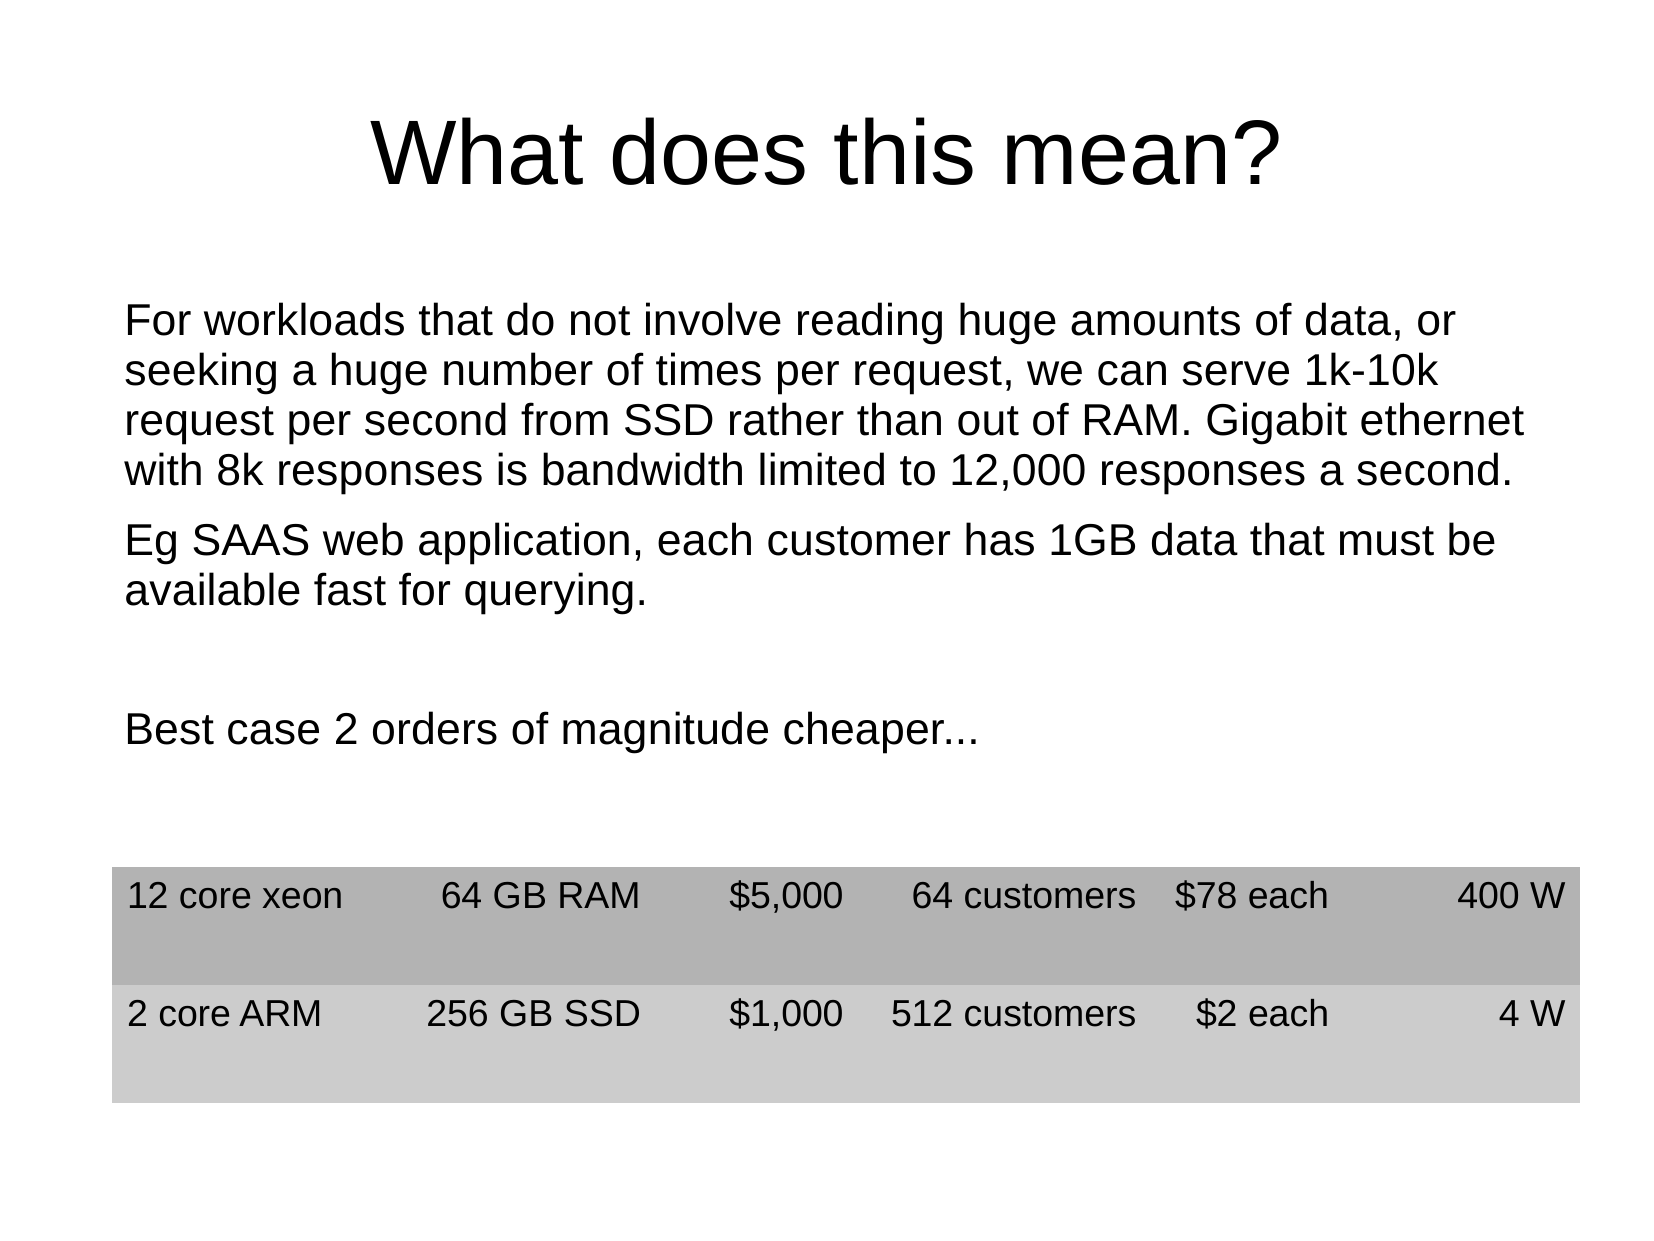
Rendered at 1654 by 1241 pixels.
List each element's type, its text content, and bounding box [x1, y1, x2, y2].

table_header $5,000 [656, 867, 858, 985]
table_header 12 core xeon [112, 867, 399, 985]
table_header 64 GB RAM [399, 867, 656, 985]
table_cell 4 W [1344, 985, 1580, 1103]
table_header $78 each [1151, 867, 1344, 985]
table_header 400 W [1344, 867, 1580, 985]
table_cell 2 core ARM [112, 985, 399, 1103]
list For workloads that do not involve reading huge amounts of data, or seeking a huge number of times per request, we can serve 1k-10k request per second from SSD rather than out of RAM. Gigabit ethernet with 8k responses is bandwidth limited to 12,000 responses a second. Eg SAAS web application, each customer has 1GB data that must be available fast for querying. Best case 2 orders of magnitude cheaper... [76, 295, 1565, 768]
table_cell $1,000 [656, 985, 858, 1103]
table_cell 512 customers [858, 985, 1151, 1103]
title What does this mean? [82, 49, 1571, 257]
table_cell 256 GB SSD [399, 985, 656, 1103]
table_cell $2 each [1151, 985, 1344, 1103]
table_header 64 customers [858, 867, 1151, 985]
